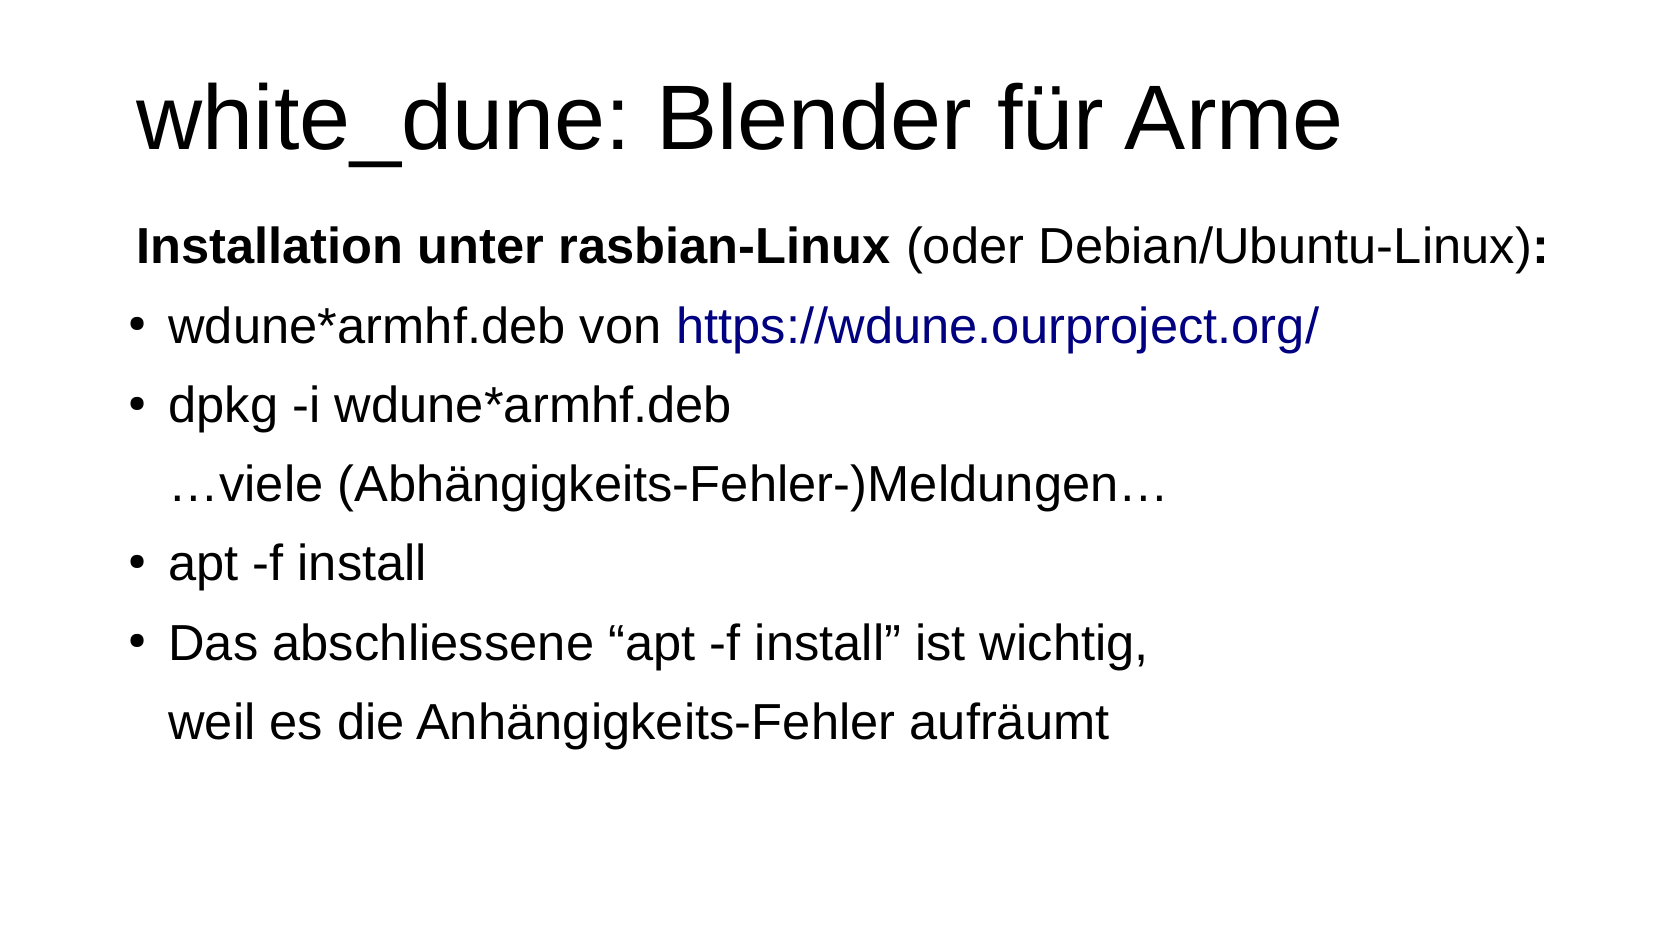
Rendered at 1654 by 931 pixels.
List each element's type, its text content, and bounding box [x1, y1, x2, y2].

title white_dune: Blender für Arme [0, 39, 1486, 196]
list Installation unter rasbian-Linux (oder Debian/Ubuntu-Linux): wdune*armhf.deb von https://wdune.ourproject.org/ dpkg -i wdune*armhf.deb …viele (Abhängigkeits-Fehler-)Meldungen… apt -f install Das abschliessene “apt -f install” ist wichtig, weil es die Anhängigkeits-Fehler aufräumt [82, 217, 1571, 758]
